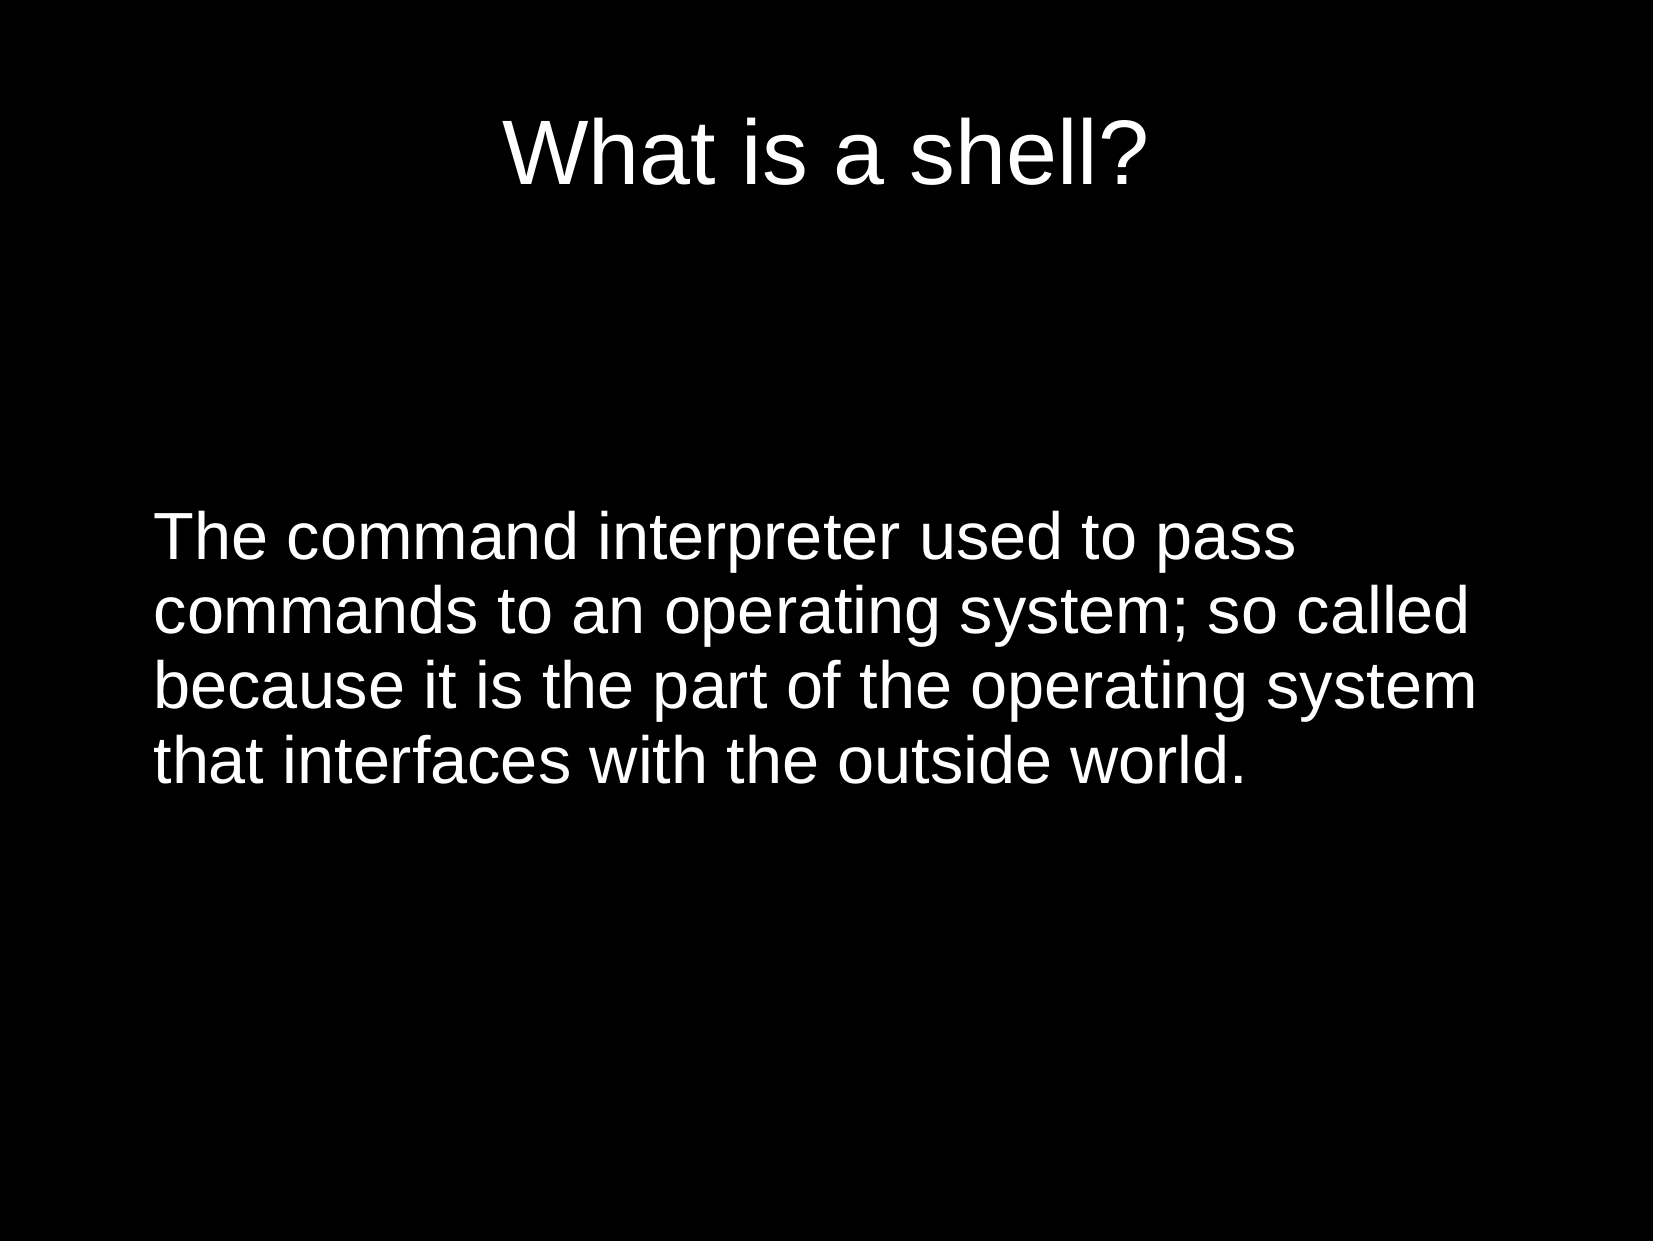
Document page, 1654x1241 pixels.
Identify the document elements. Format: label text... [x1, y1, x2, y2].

title What is a shell? [82, 49, 1571, 257]
list The command interpreter used to pass commands to an operating system; so called because it is the part of the operating system that interfaces with the outside world. [82, 290, 1538, 1010]
